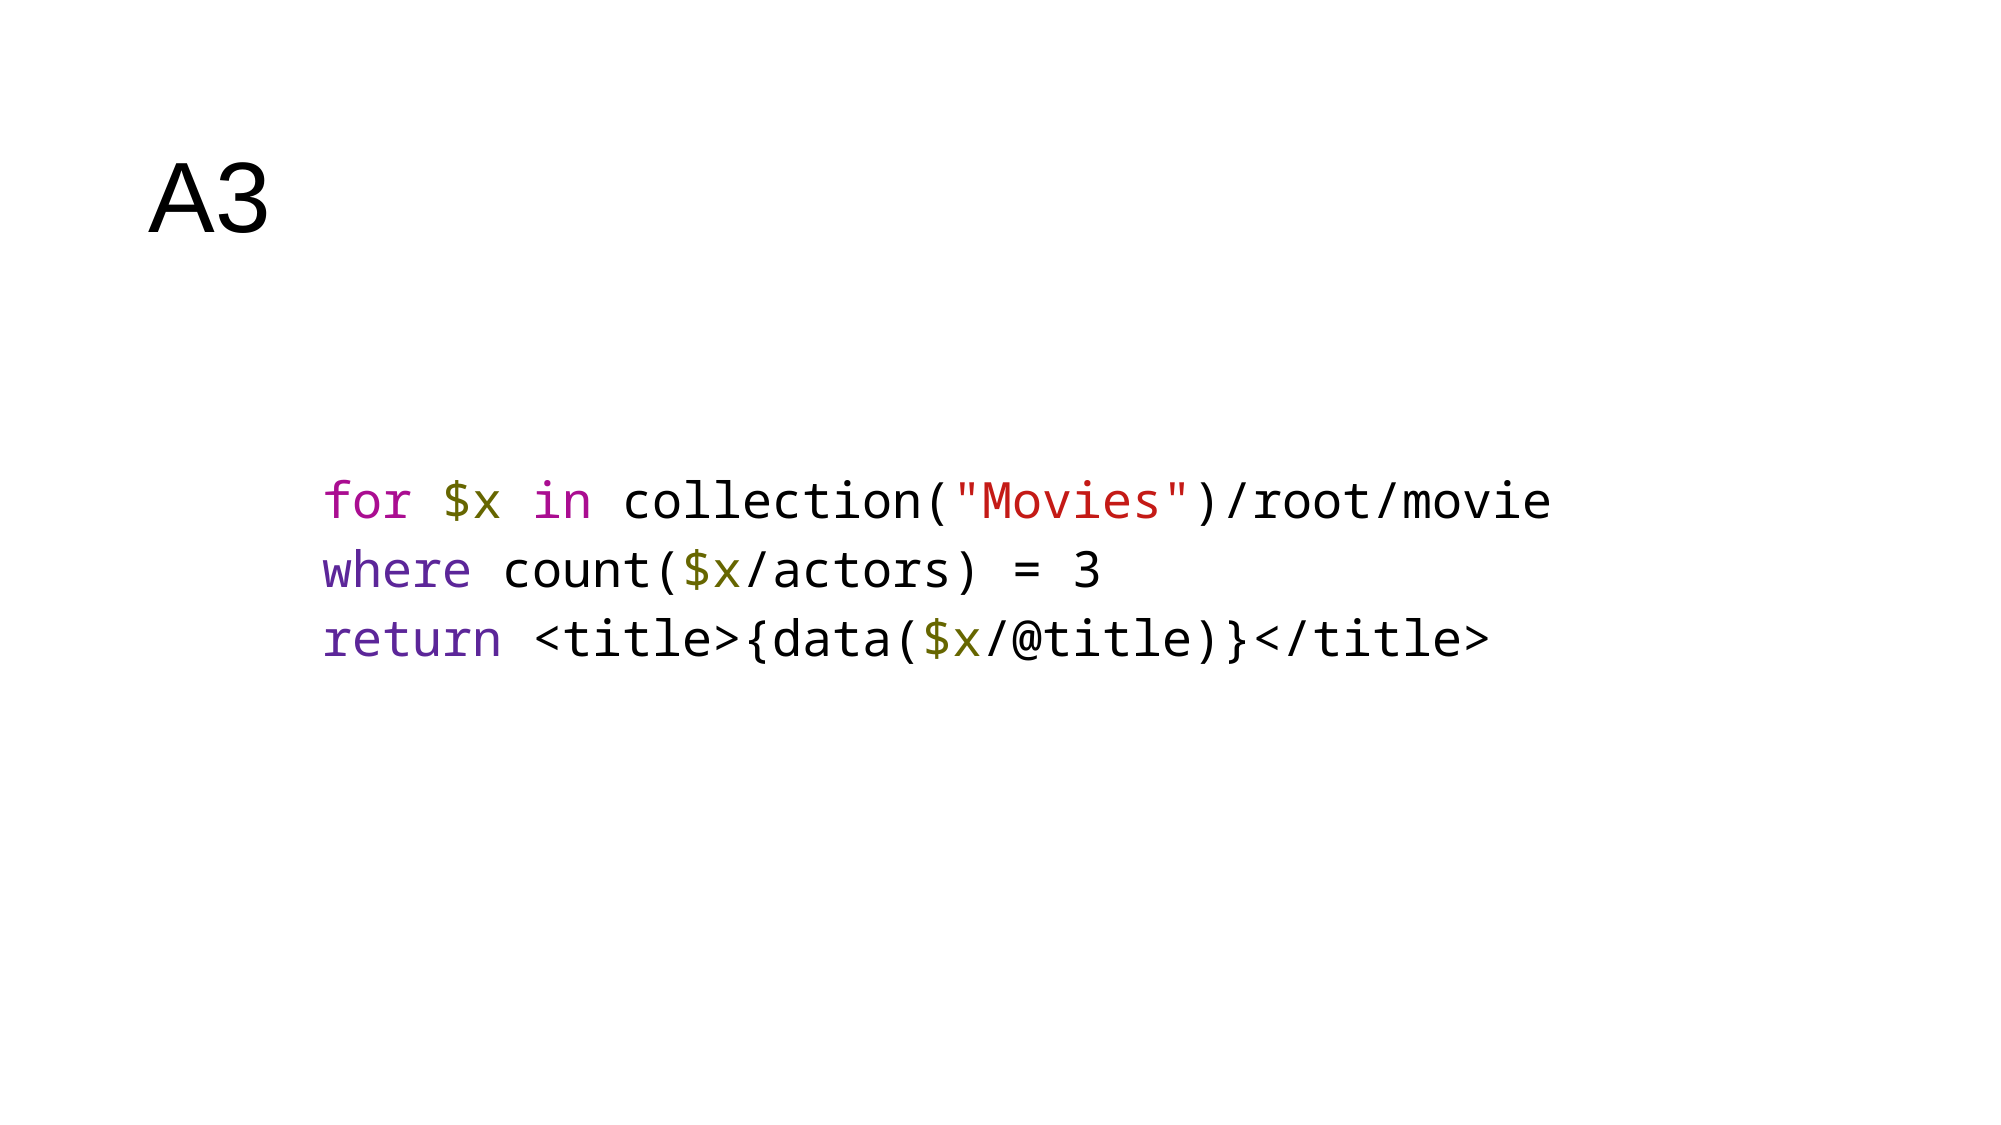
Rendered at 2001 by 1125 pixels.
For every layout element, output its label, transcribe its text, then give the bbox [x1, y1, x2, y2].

text_box for $x in collection("Movies")/root/movie where count($x/actors) = 3 return <title>{data($x/@title)}</title> [307, 444, 1646, 918]
text_box A3 [133, 117, 1249, 248]
